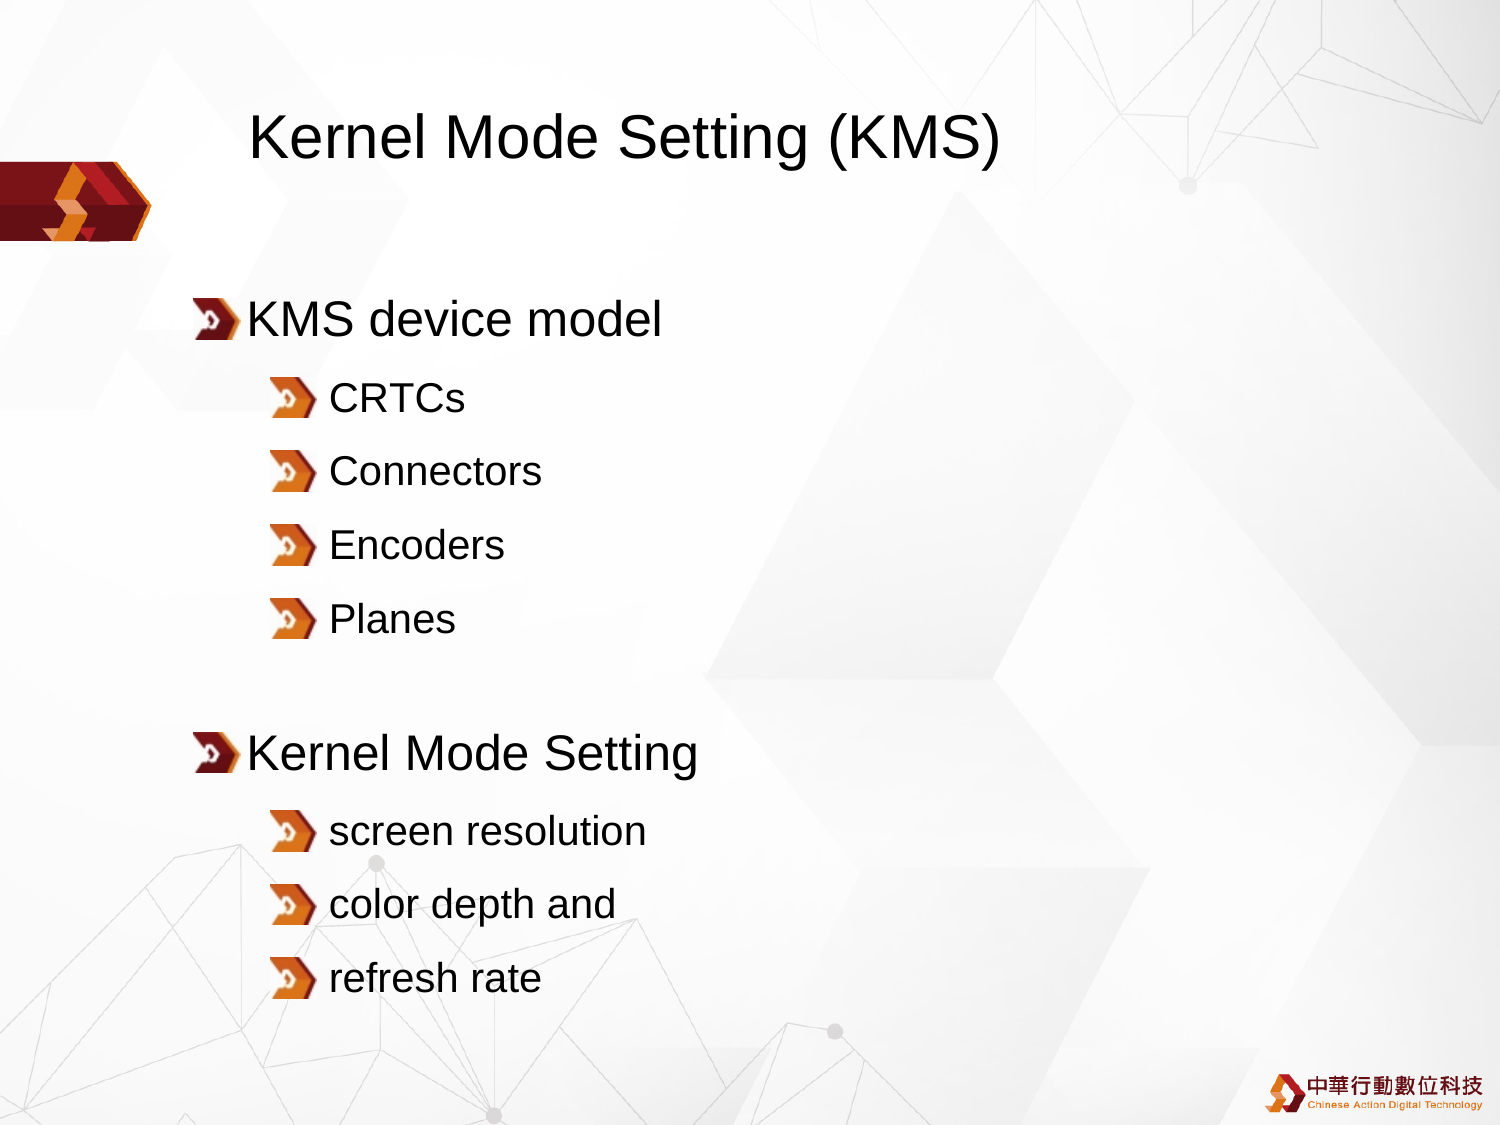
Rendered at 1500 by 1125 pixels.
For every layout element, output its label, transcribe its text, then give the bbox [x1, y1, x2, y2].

list KMS device model CRTCs Connectors Encoders Planes Kernel Mode Setting screen resolution color depth and refresh rate [175, 291, 1265, 1002]
picture [0, 0, 1500, 1125]
title Kernel Mode Setting (KMS) [248, 83, 1321, 192]
